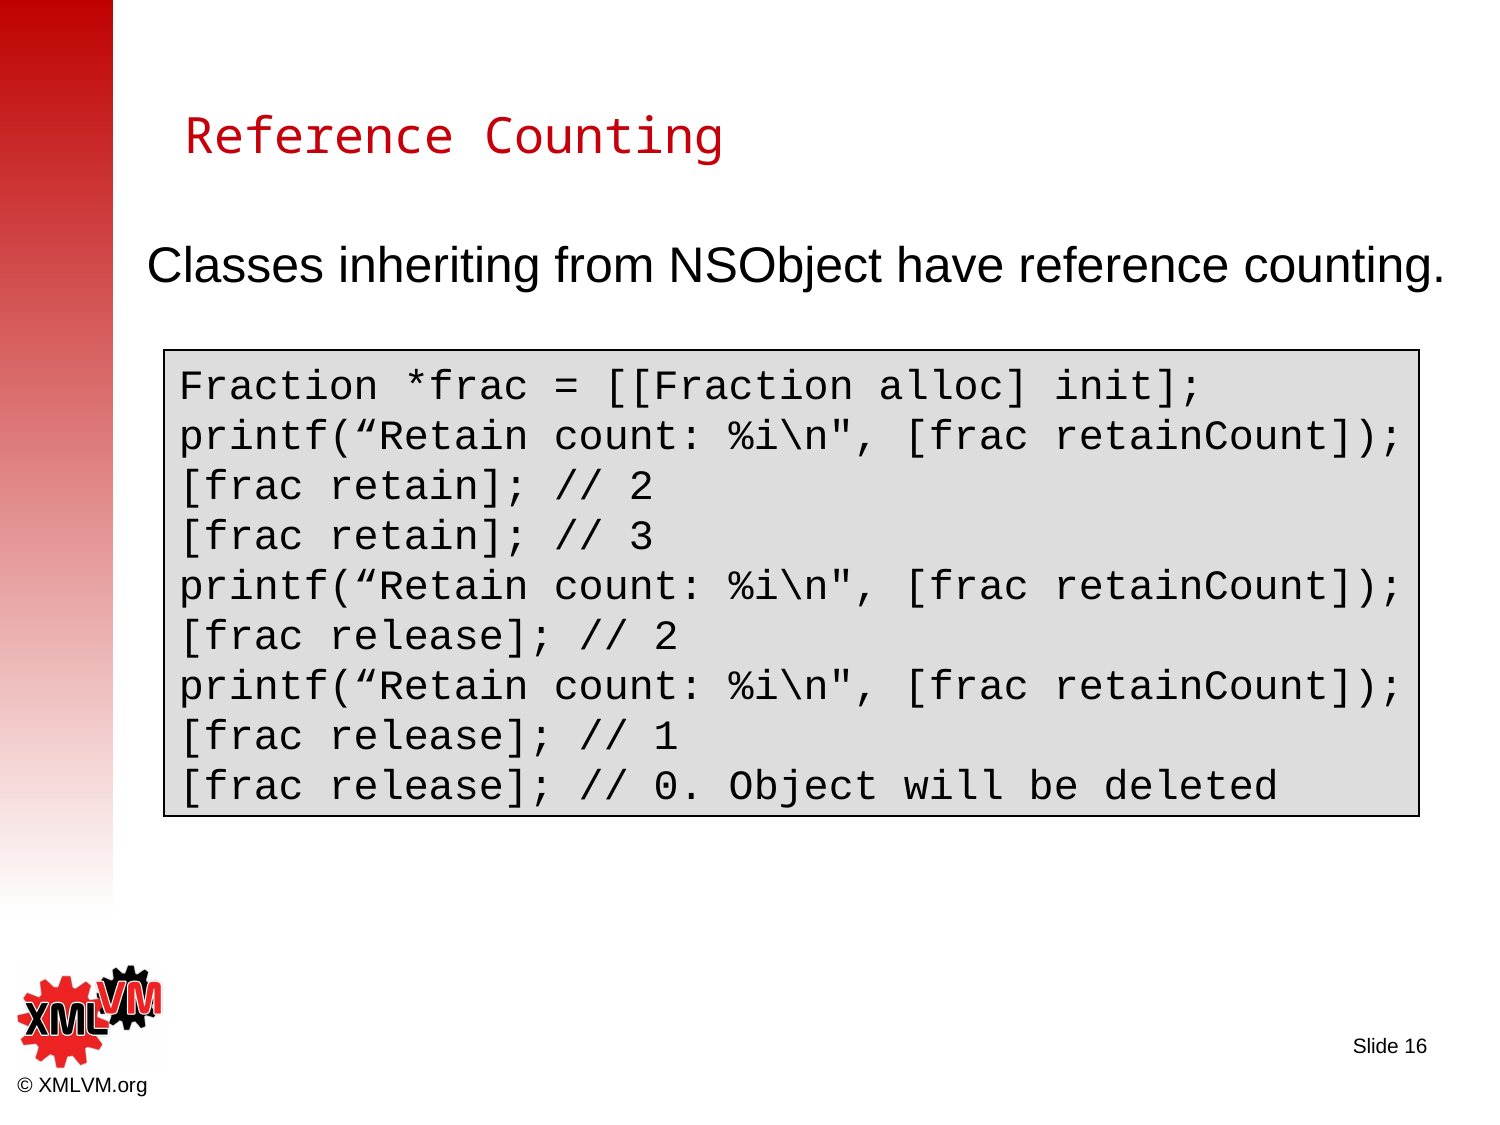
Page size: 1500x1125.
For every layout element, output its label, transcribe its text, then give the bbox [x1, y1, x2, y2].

picture [16, 964, 164, 1069]
text_box Classes inheriting from NSObject have reference counting. [131, 224, 1462, 301]
title Reference Counting [170, 67, 1447, 207]
text_box Fraction *frac = [[Fraction alloc] init]; printf(“Retain count: %i\n", [frac retainCount]); [frac retain]; // 2 [frac retain]; // 3 printf(“Retain count: %i\n", [frac retainCount]); [frac release]; // 2 printf(“Retain count: %i\n", [frac retainCount]); [frac release]; // 1 [frac release]; // 0. Object will be deleted [163, 350, 1419, 816]
